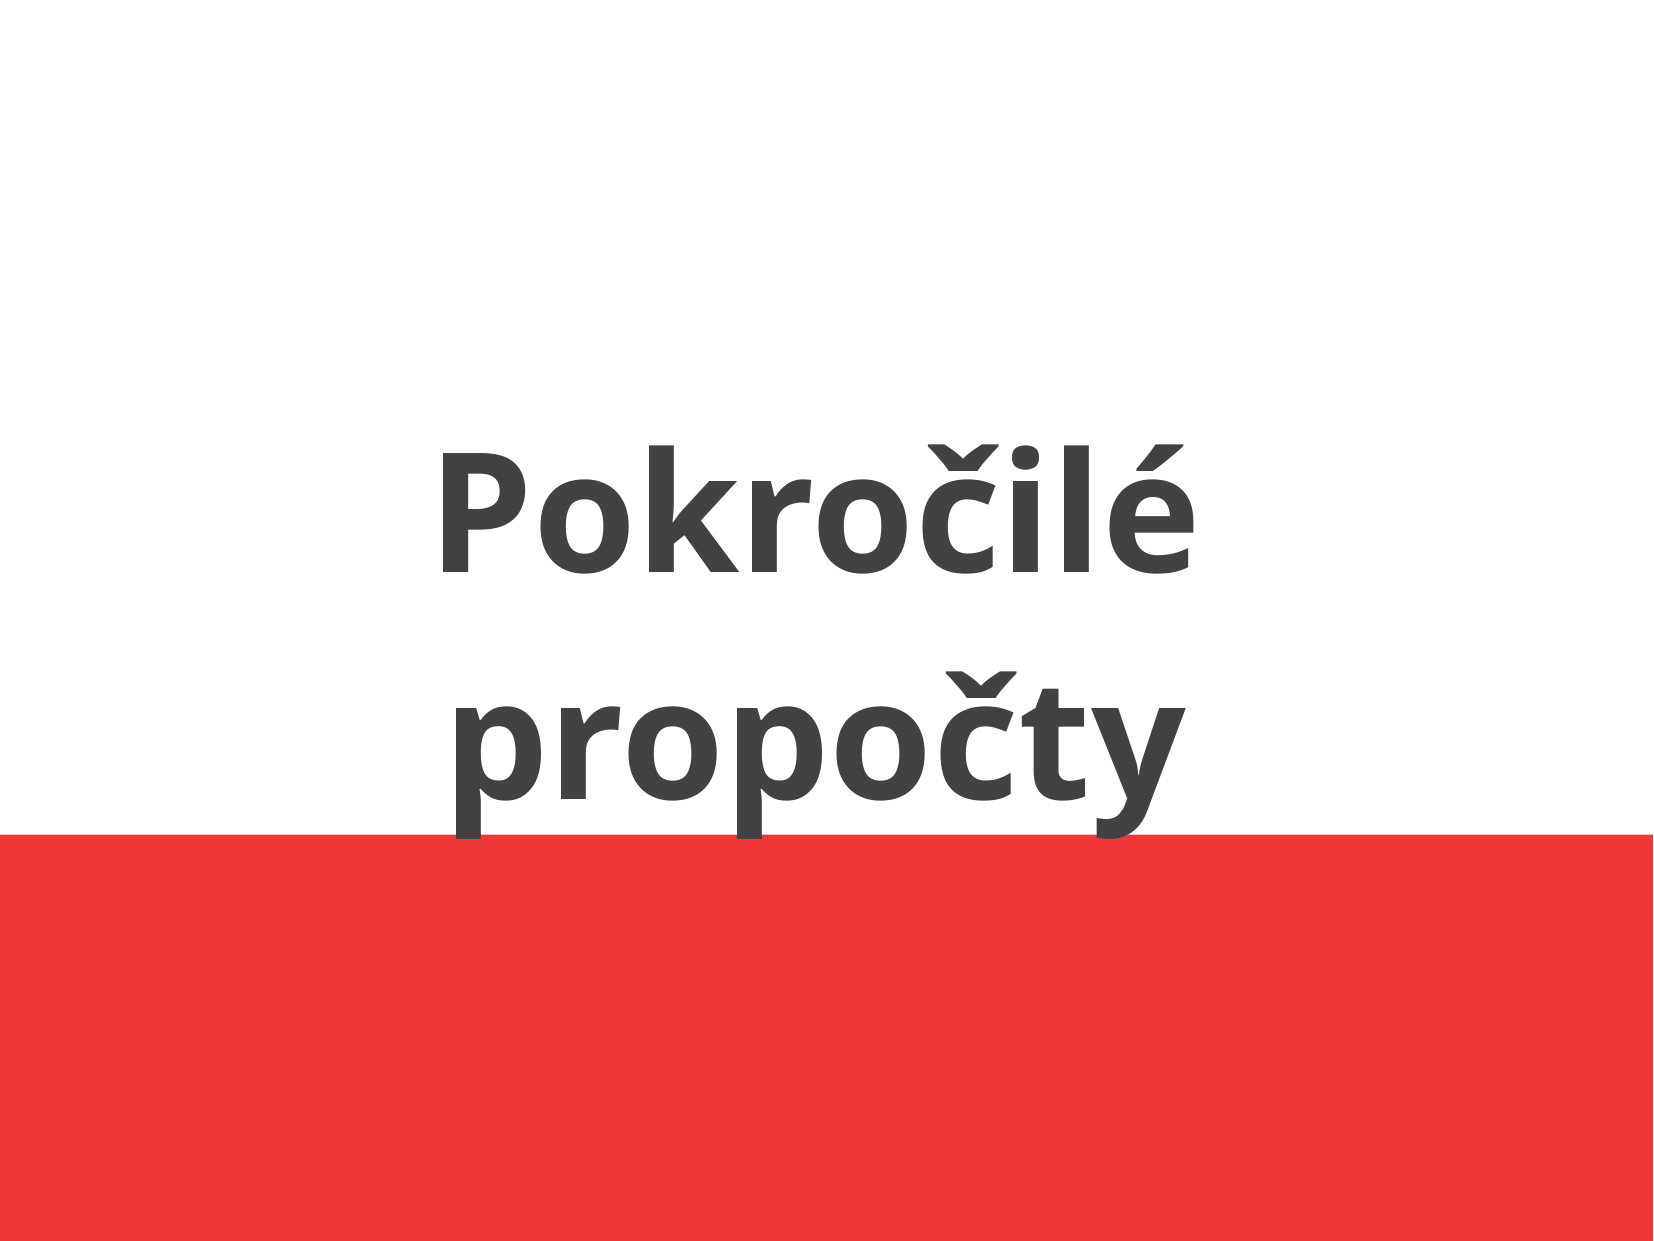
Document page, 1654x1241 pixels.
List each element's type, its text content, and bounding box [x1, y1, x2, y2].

title Pokročilé propočty [70, 430, 1559, 812]
